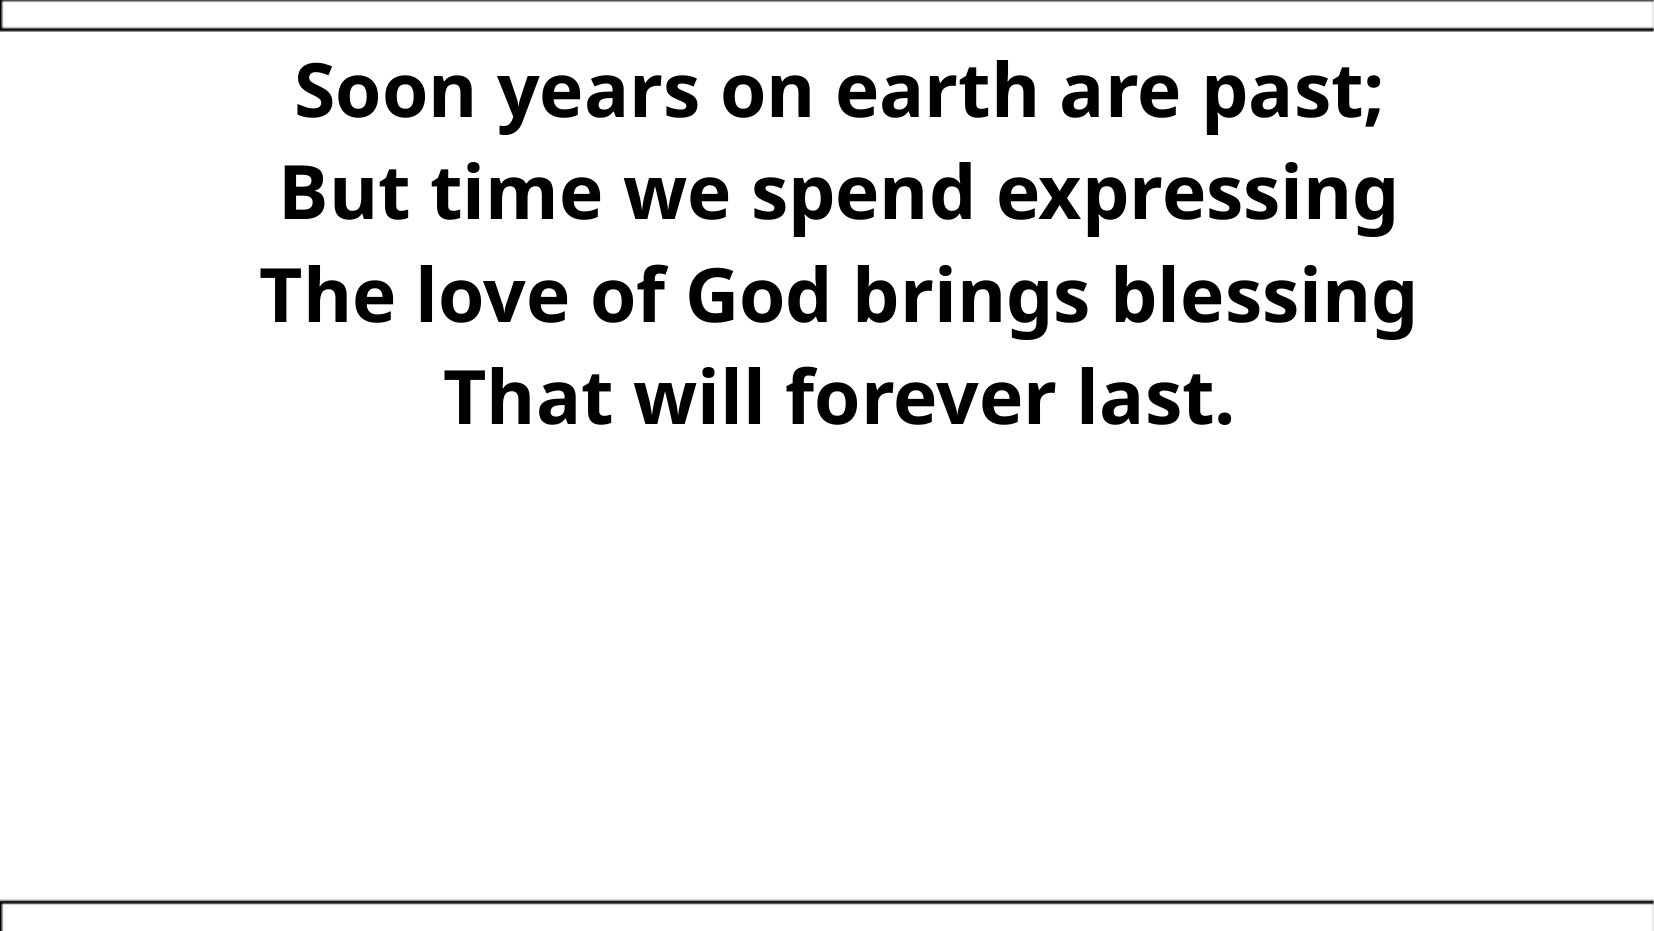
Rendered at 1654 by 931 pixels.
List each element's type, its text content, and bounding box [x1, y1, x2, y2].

picture [0, 0, 1654, 931]
text_box Soon years on earth are past; But time we spend expressing The love of God brings blessing That will forever last. [105, 30, 1576, 445]
